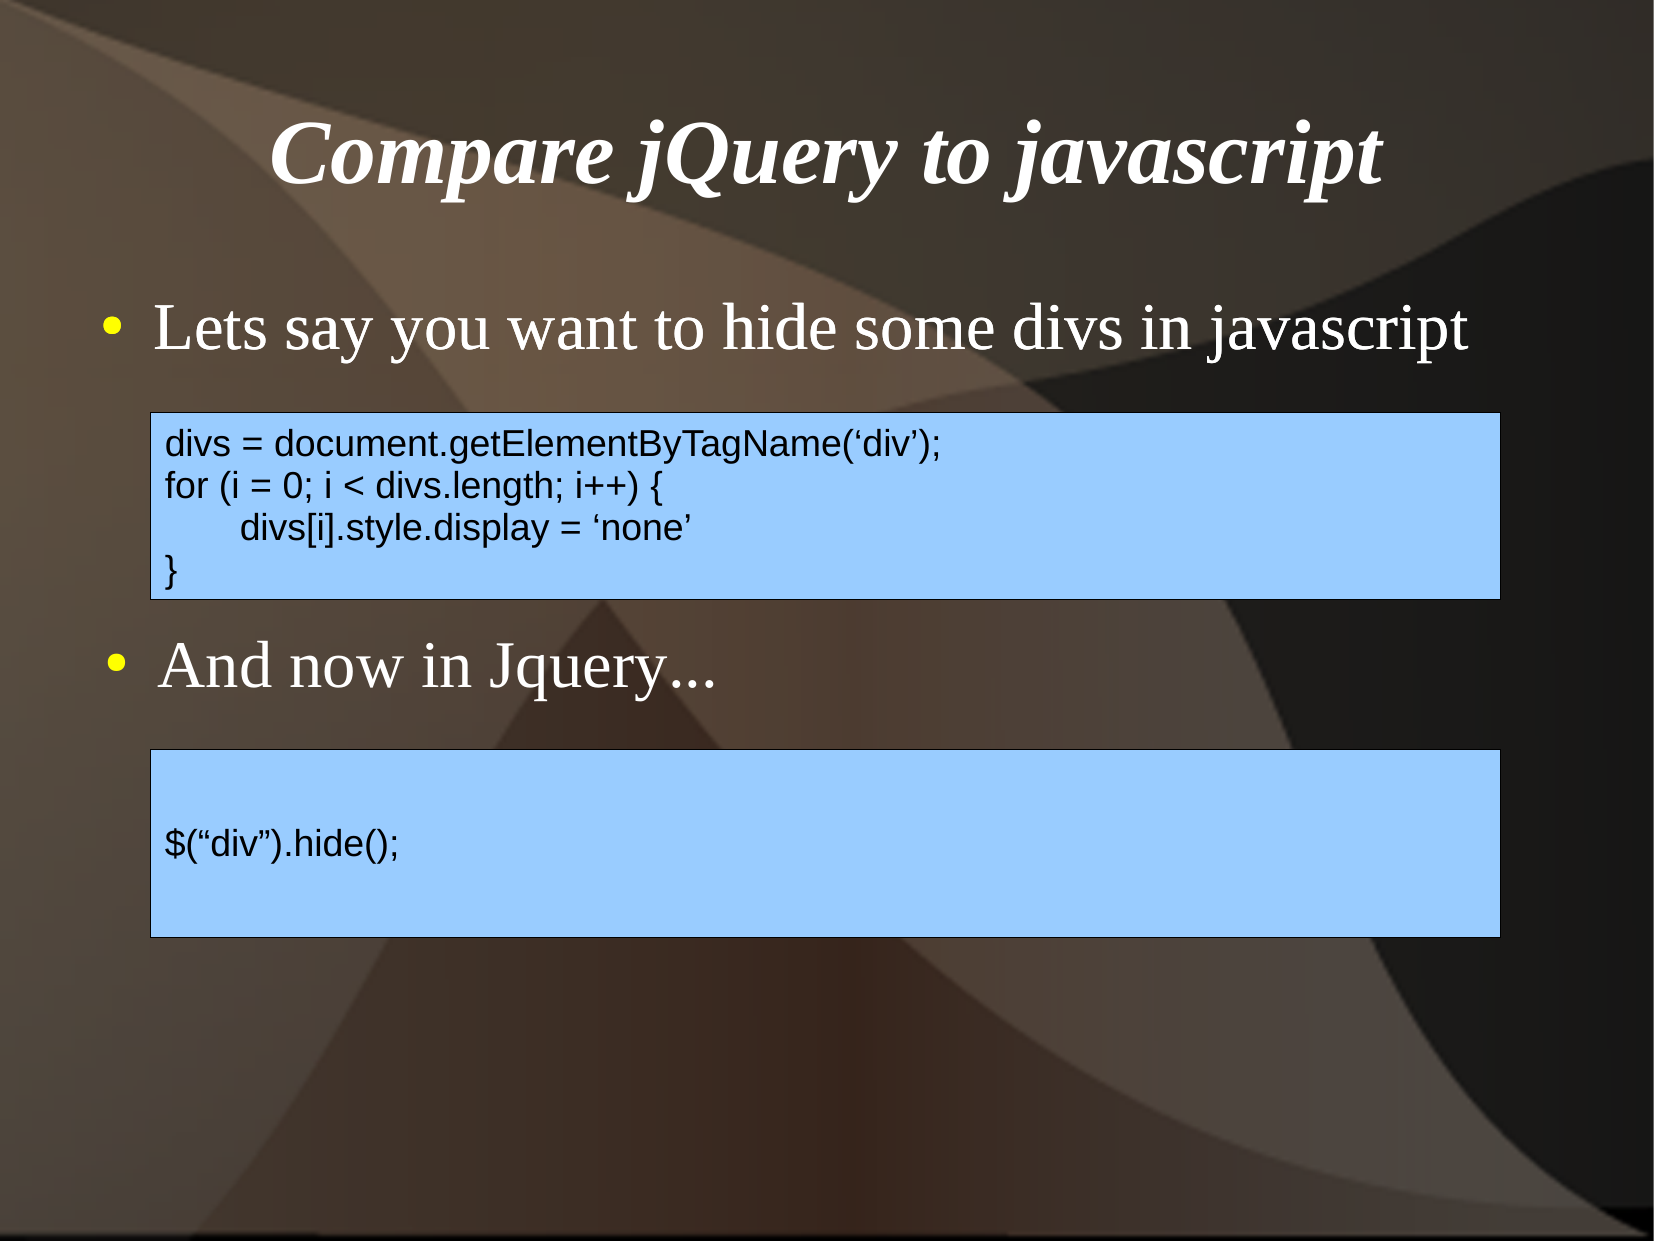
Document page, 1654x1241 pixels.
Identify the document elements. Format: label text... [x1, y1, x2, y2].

list Lets say you want to hide some divs in javascript [82, 290, 1571, 601]
list And now in Jquery... [86, 627, 1576, 938]
picture [0, 0, 1654, 1241]
text_box $(“div”).hide(); [150, 749, 1501, 938]
title Compare jQuery to javascript [82, 49, 1571, 257]
